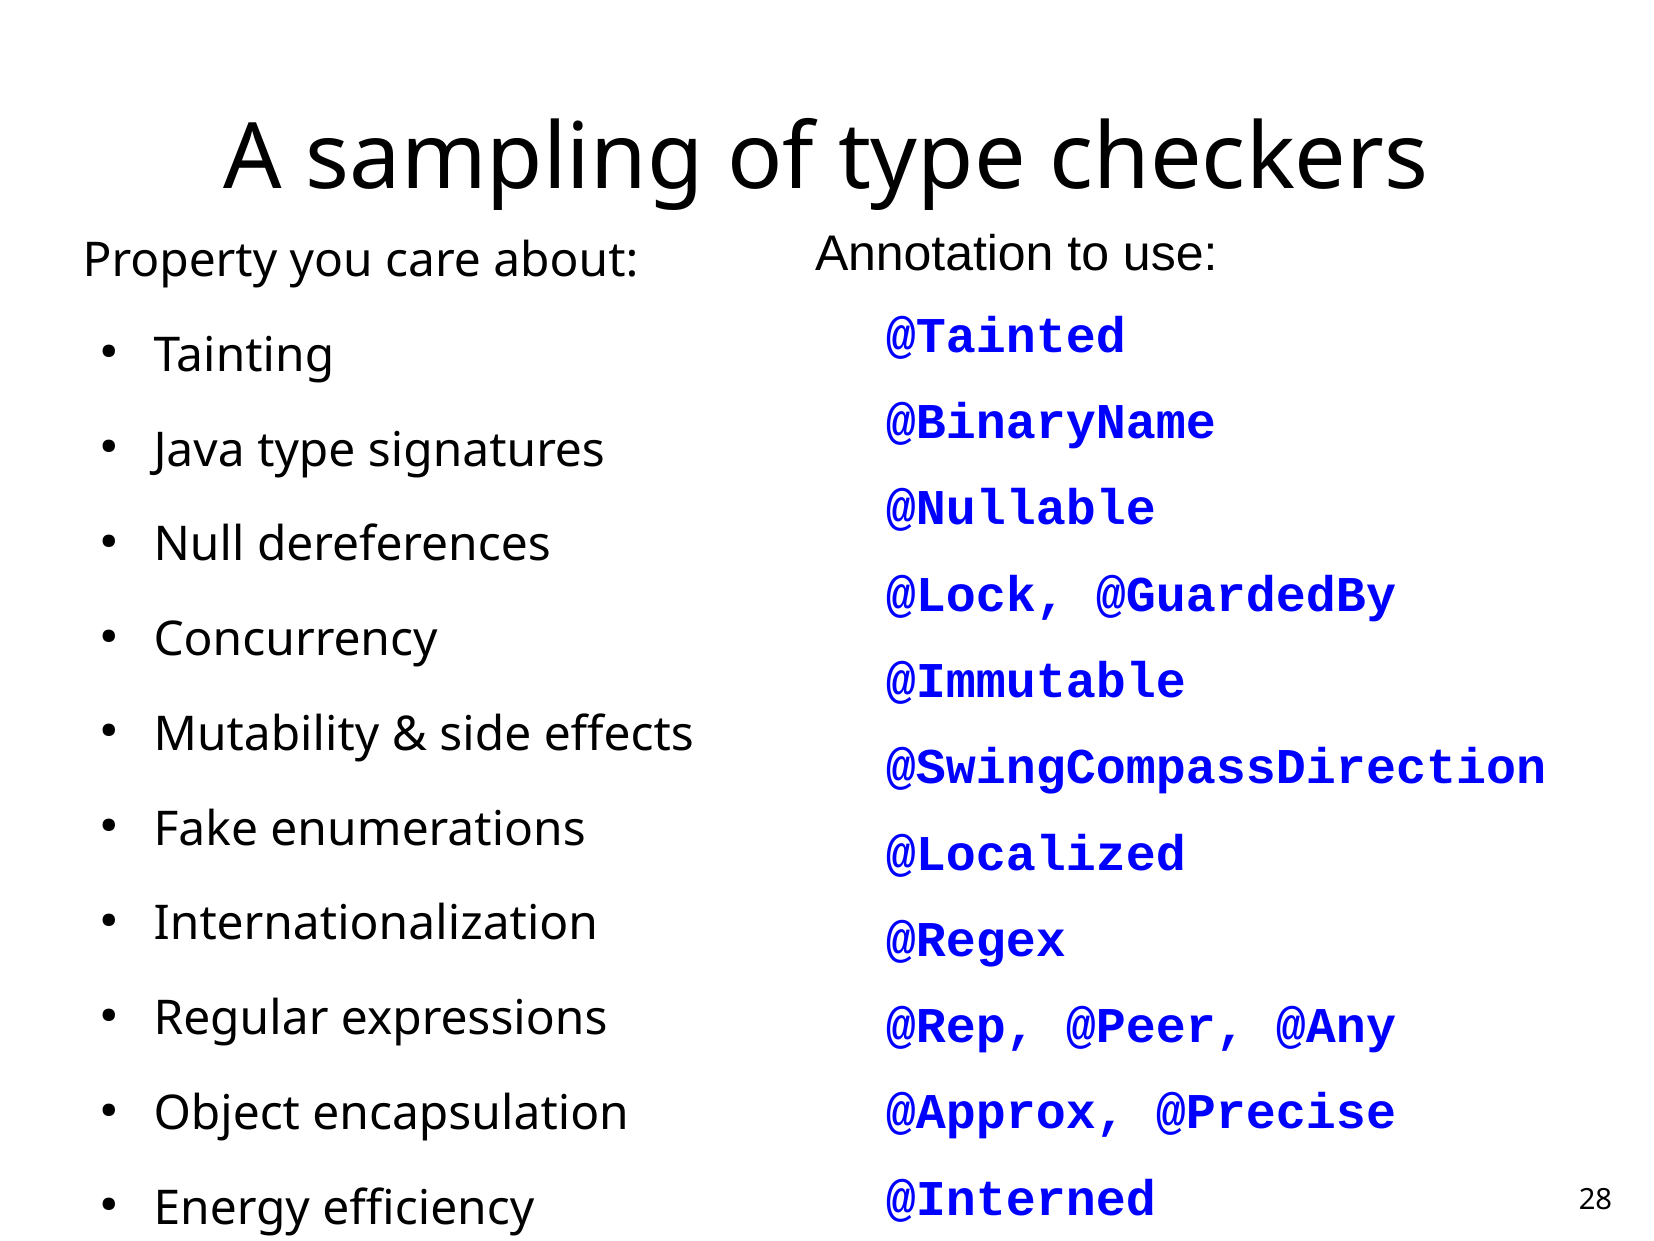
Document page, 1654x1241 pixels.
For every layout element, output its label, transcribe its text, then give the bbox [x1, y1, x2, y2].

title A sampling of type checkers [82, 49, 1571, 257]
list Annotation to use: @Tainted @BinaryName @Nullable @Lock, @GuardedBy @Immutable @SwingCompassDirection @Localized @Regex @Rep, @Peer, @Any @Approx, @Precise @Interned [814, 225, 1578, 1231]
list Property you care about: Tainting Java type signatures Null dereferences Concurrency Mutability & side effects Fake enumerations Internationalization Regular expressions Object encapsulation Energy efficiency Equality tests [82, 225, 713, 1220]
